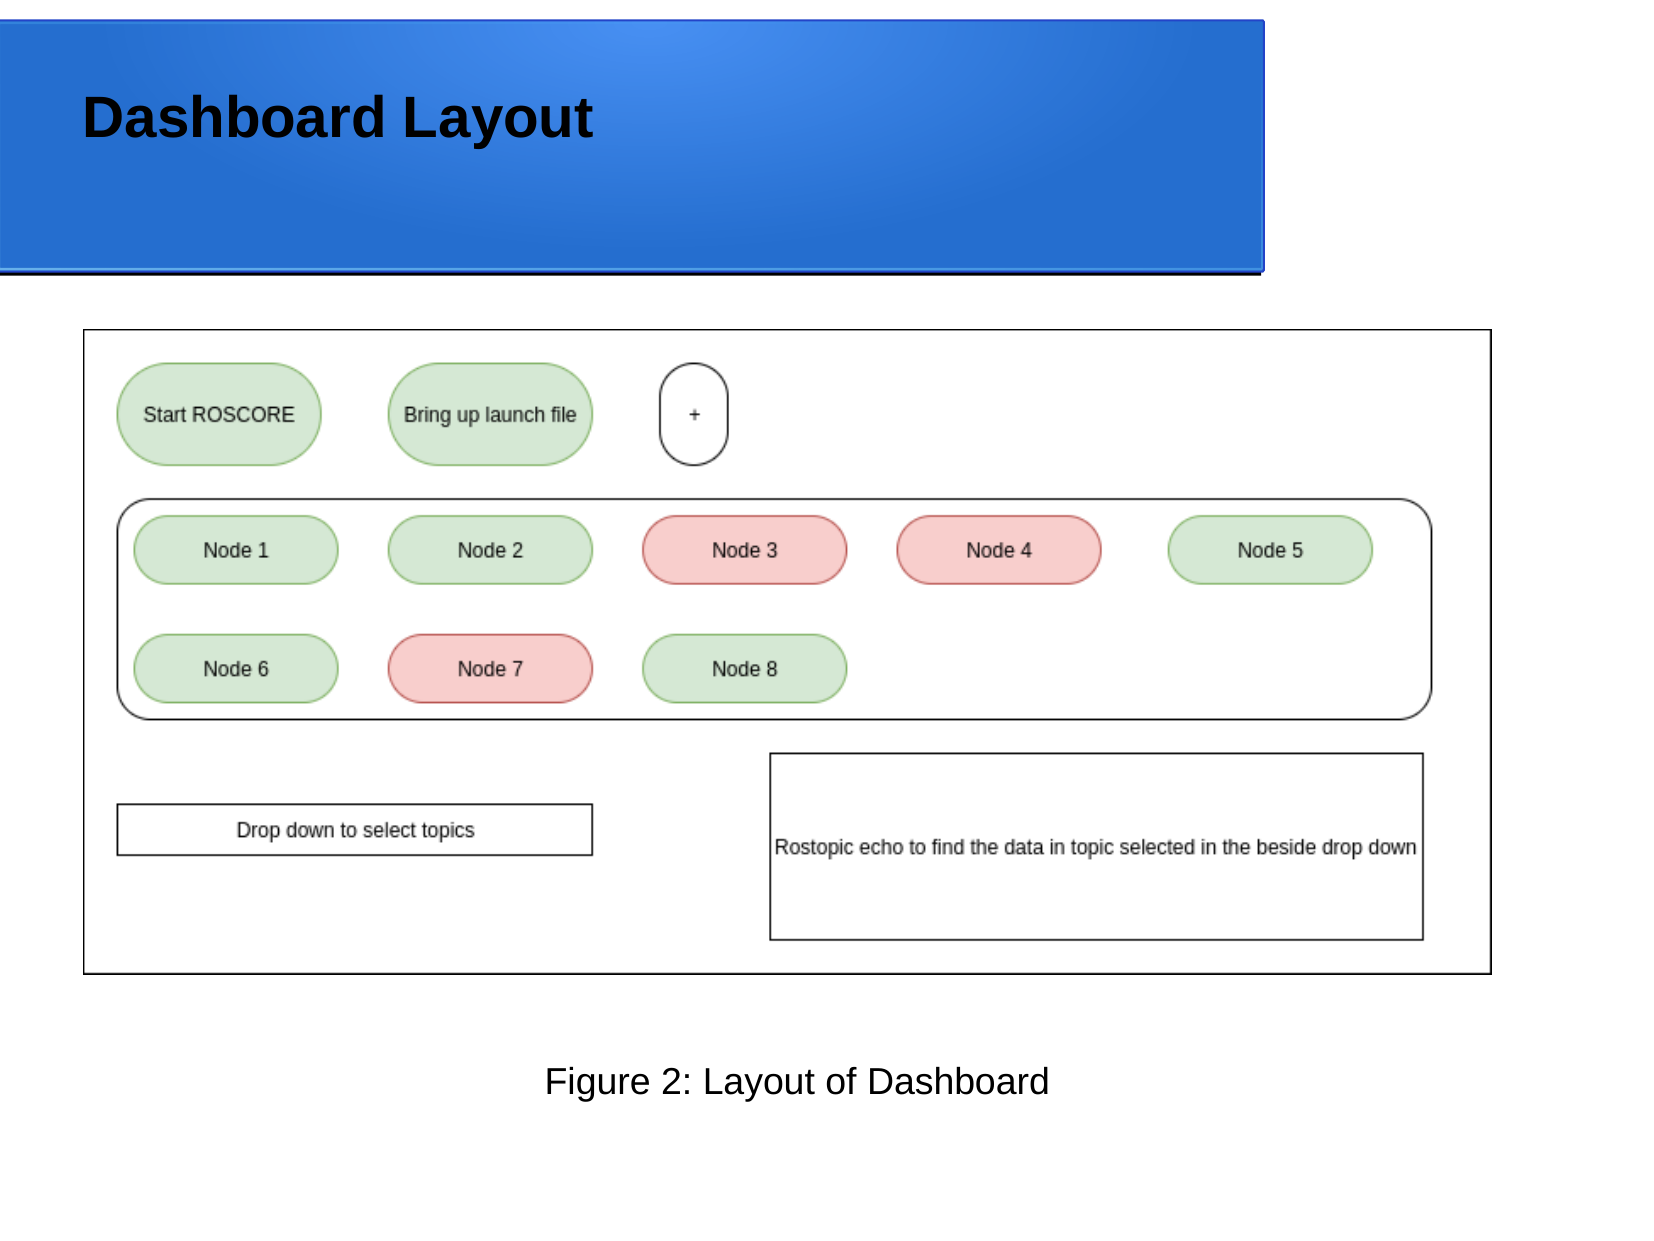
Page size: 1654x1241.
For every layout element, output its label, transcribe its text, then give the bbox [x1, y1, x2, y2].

subtitle [150, 976, 1249, 1096]
title Dashboard Layout [82, 47, 1235, 252]
picture [83, 329, 1492, 976]
text_box Figure 2: Layout of Dashboard [529, 1053, 1066, 1111]
